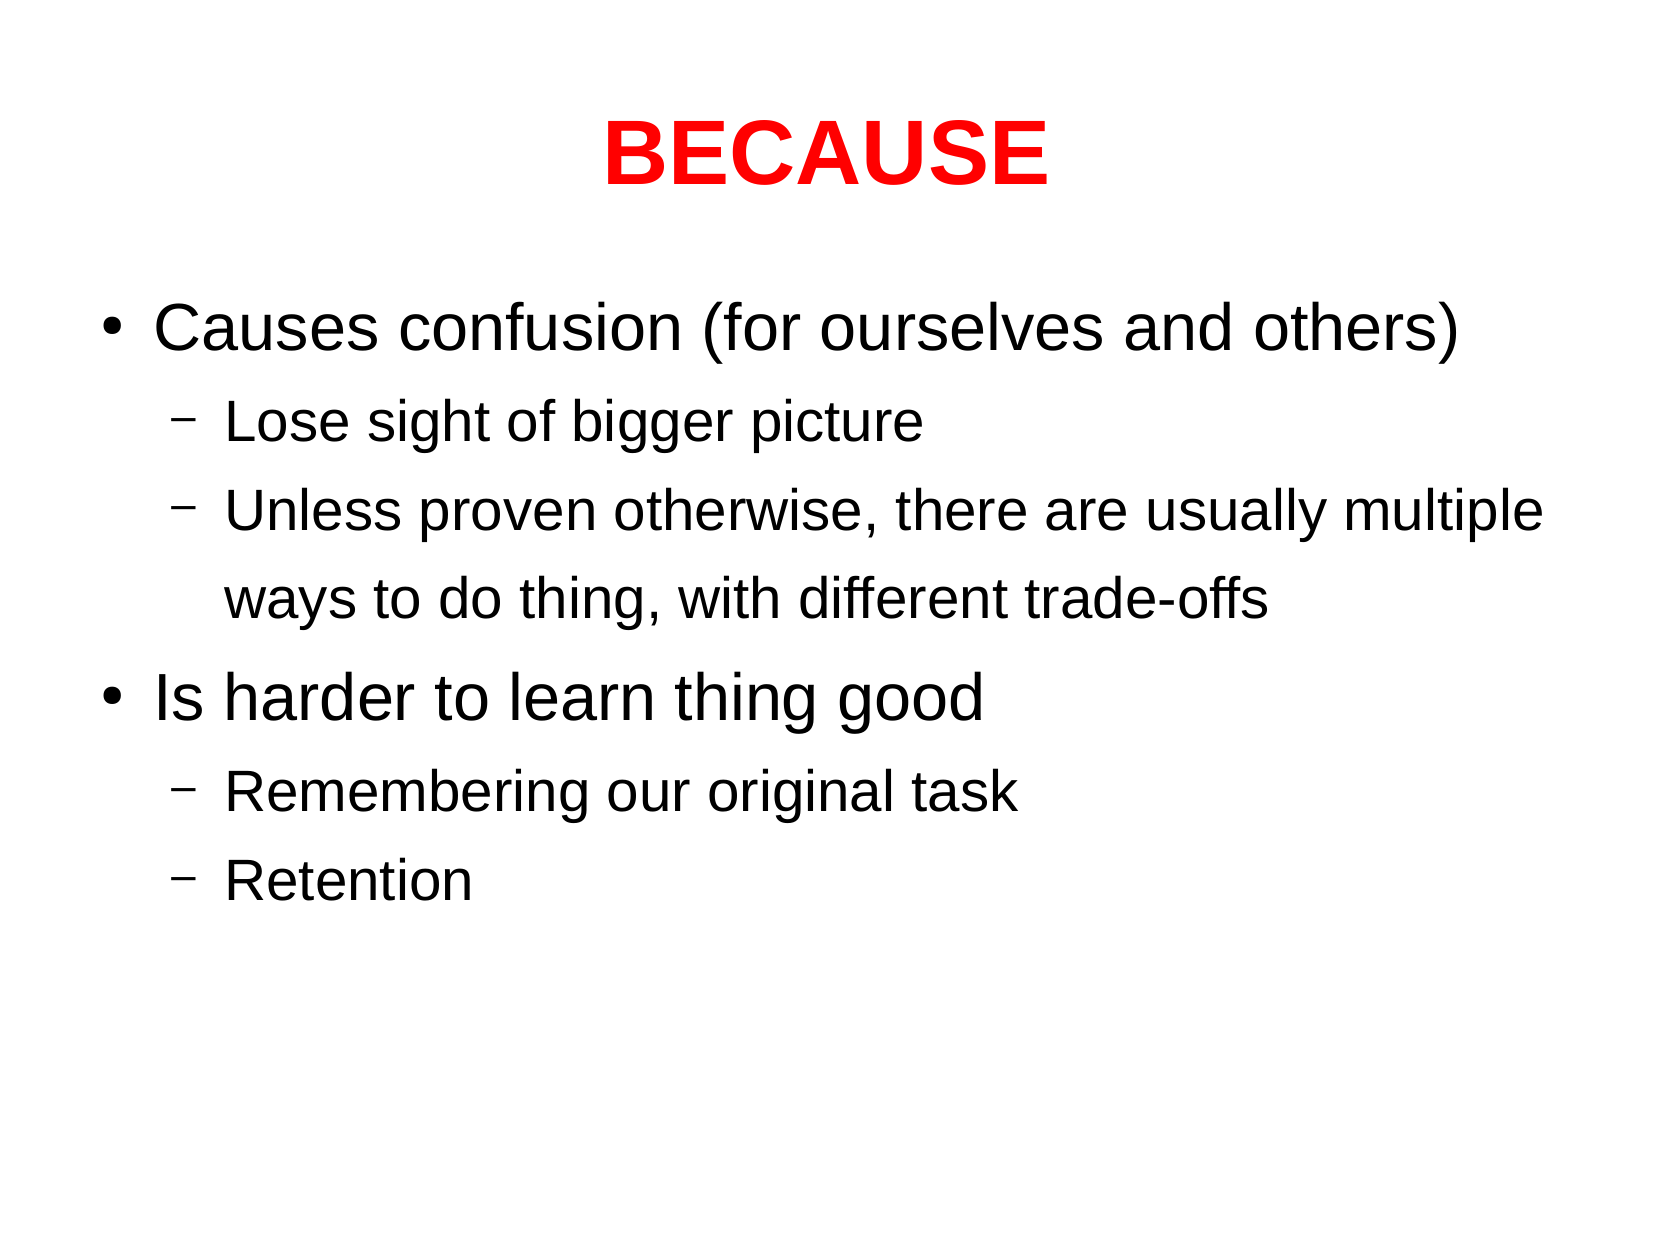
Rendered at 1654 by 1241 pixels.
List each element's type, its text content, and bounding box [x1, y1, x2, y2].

title BECAUSE [82, 49, 1571, 257]
list Causes confusion (for ourselves and others) Lose sight of bigger picture Unless proven otherwise, there are usually multiple ways to do thing, with different trade-offs Is harder to learn thing good Remembering our original task Retention [82, 290, 1571, 1010]
